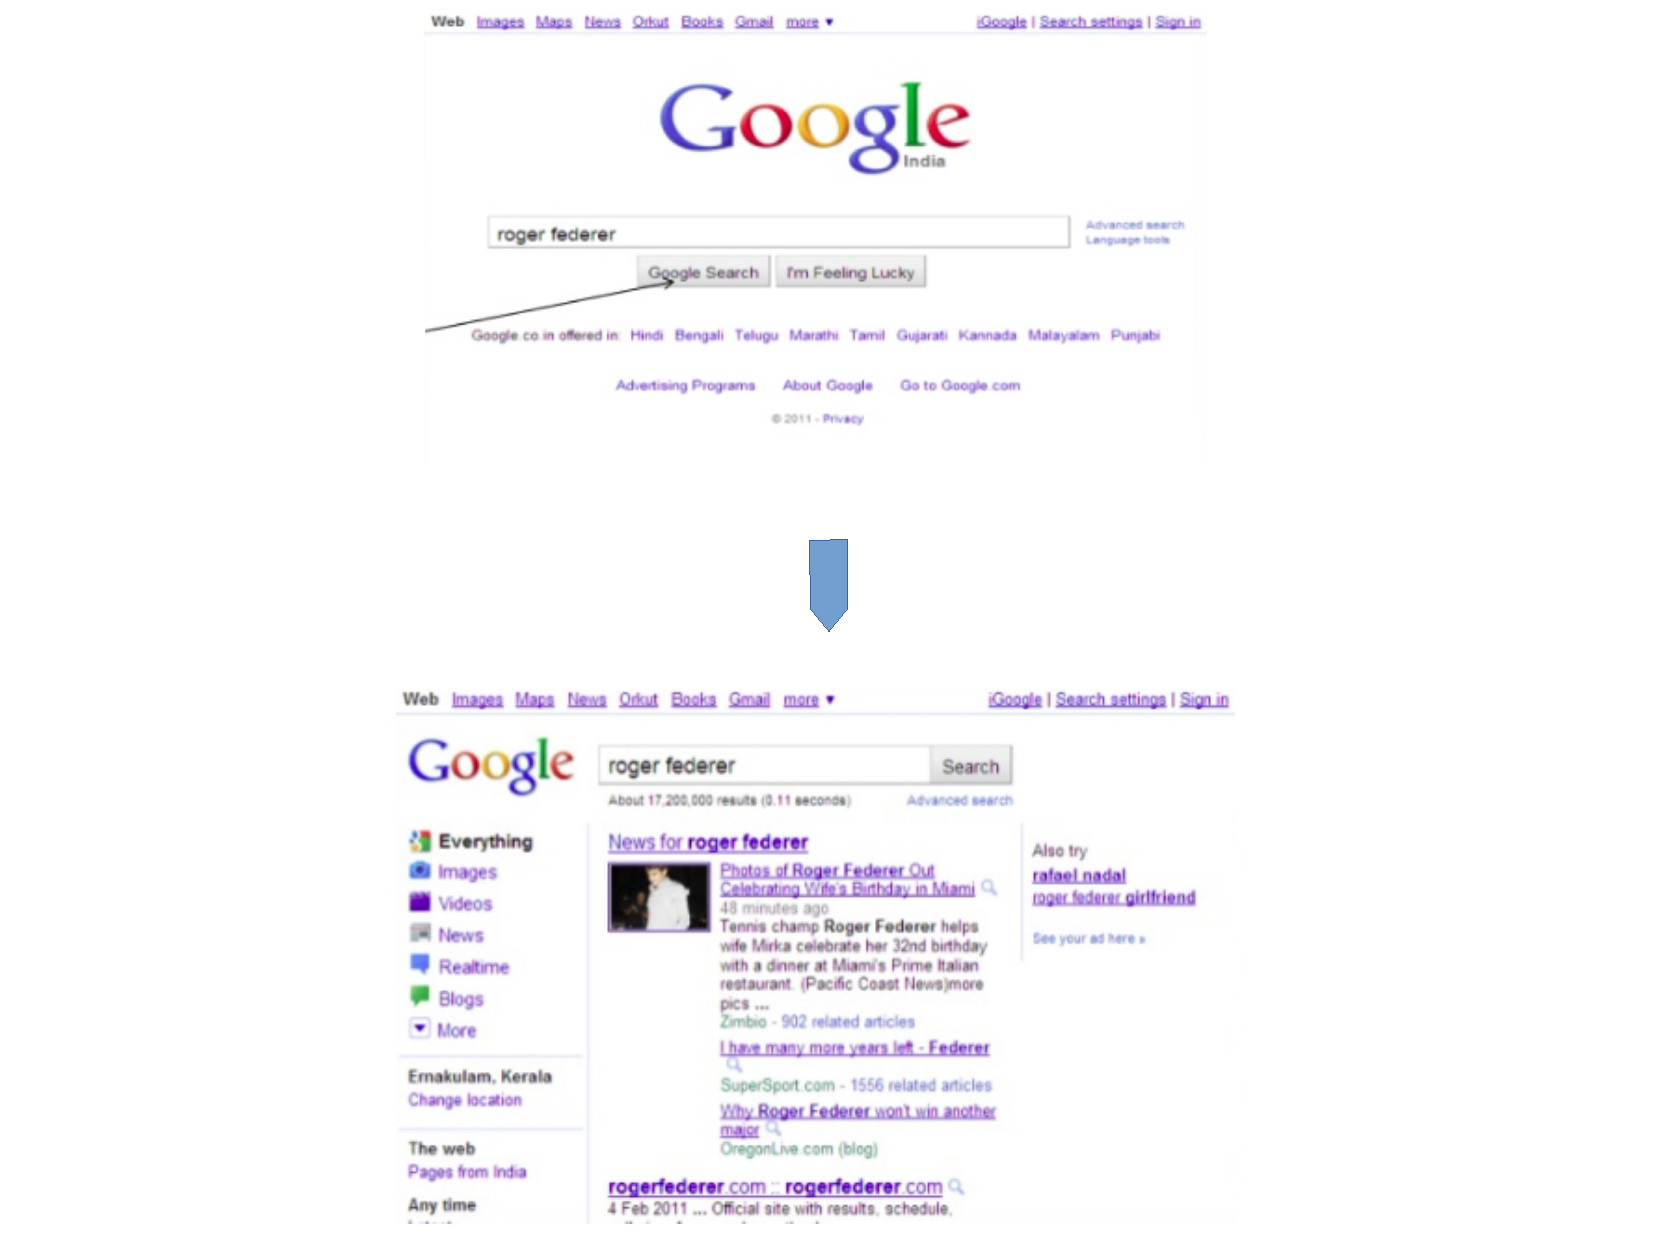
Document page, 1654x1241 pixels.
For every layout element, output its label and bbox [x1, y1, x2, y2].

picture [396, 689, 1235, 1224]
picture [423, 12, 1209, 466]
text_box [809, 539, 848, 632]
